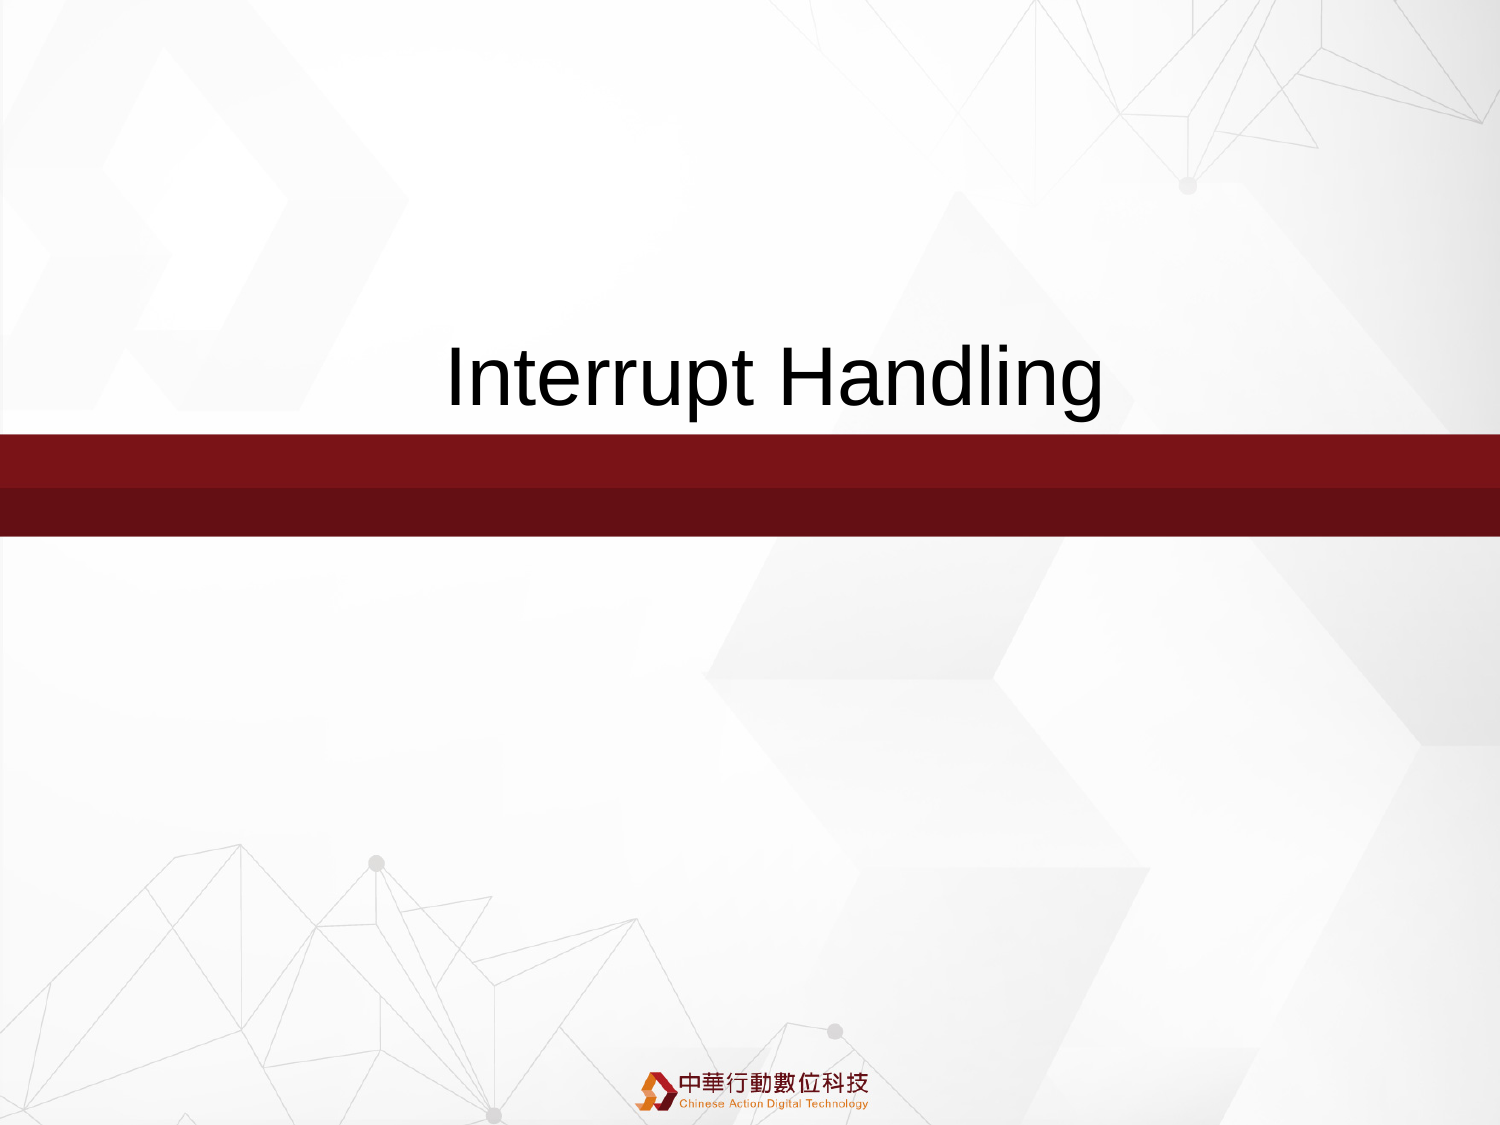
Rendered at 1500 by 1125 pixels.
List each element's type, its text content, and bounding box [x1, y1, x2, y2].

picture [0, 0, 1500, 1125]
title Interrupt Handling [149, 314, 1401, 603]
